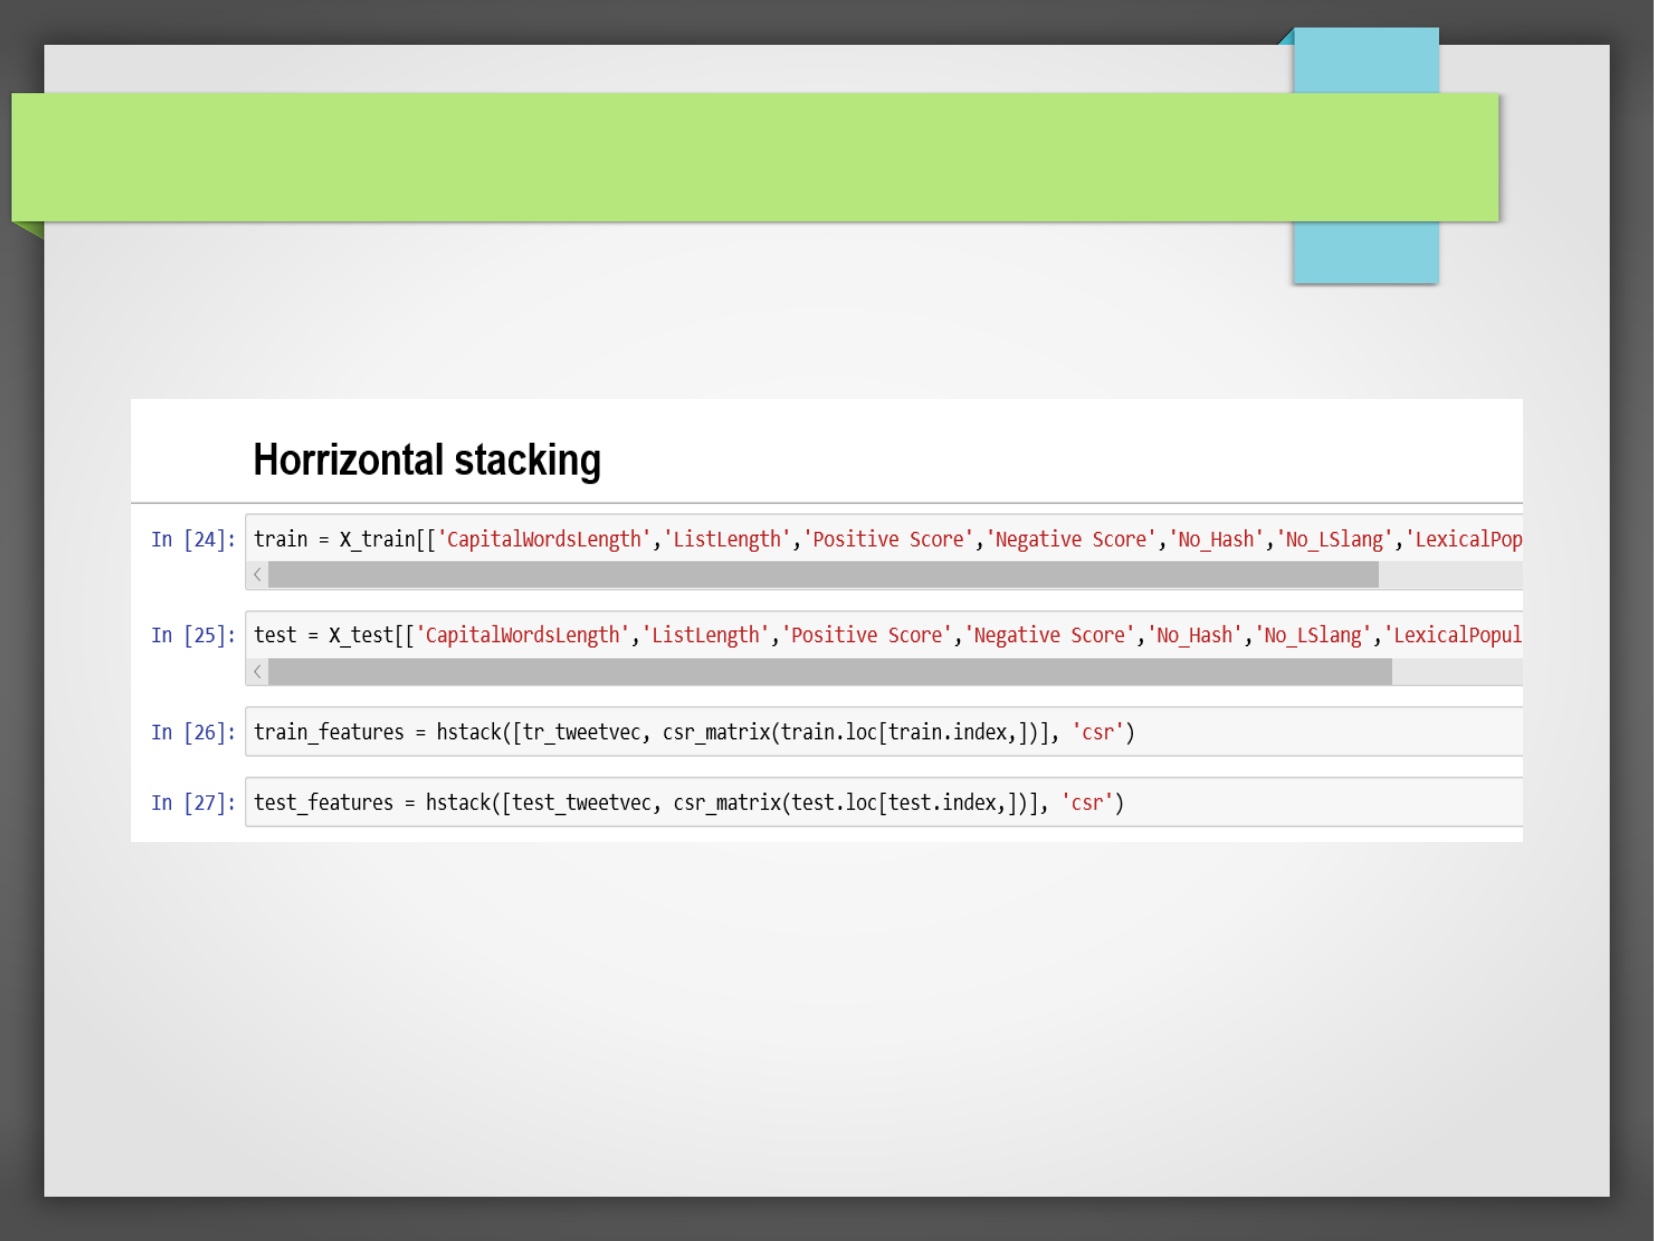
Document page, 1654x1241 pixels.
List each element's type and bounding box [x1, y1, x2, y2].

picture [131, 399, 1523, 842]
